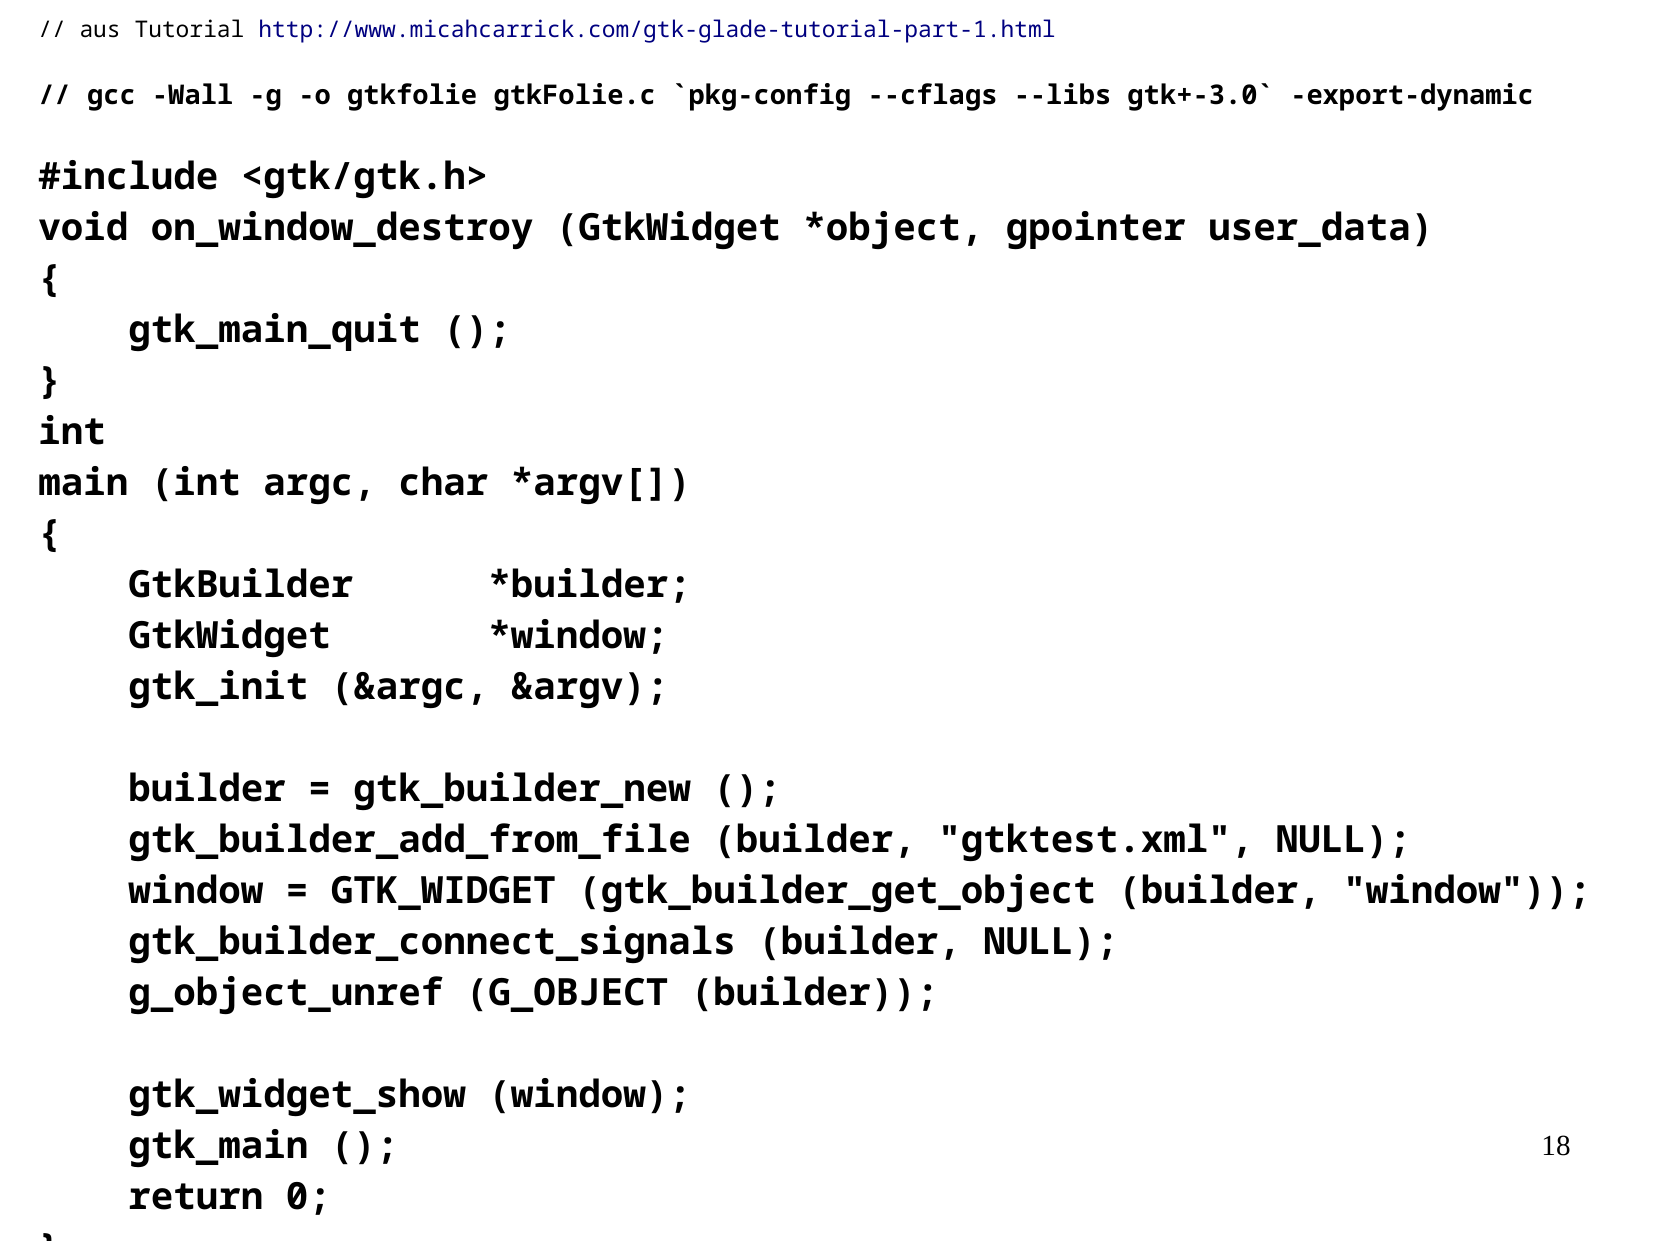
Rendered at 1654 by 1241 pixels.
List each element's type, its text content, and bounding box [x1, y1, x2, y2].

text_box // aus Tutorial http://www.micahcarrick.com/gtk-glade-tutorial-part-1.html // gcc -Wall -g -o gtkfolie gtkFolie.c `pkg-config --cflags --libs gtk+-3.0` -export-dynamic #include <gtk/gtk.h> void on_window_destroy (GtkWidget *object, gpointer user_data) { gtk_main_quit (); } int main (int argc, char *argv[]) { GtkBuilder *builder; GtkWidget *window; gtk_init (&argc, &argv); builder = gtk_builder_new (); gtk_builder_add_from_file (builder, "gtktest.xml", NULL); window = GTK_WIDGET (gtk_builder_get_object (builder, "window")); gtk_builder_connect_signals (builder, NULL); g_object_unref (G_OBJECT (builder)); gtk_widget_show (window); gtk_main (); return 0; } [23, 5, 1654, 1239]
